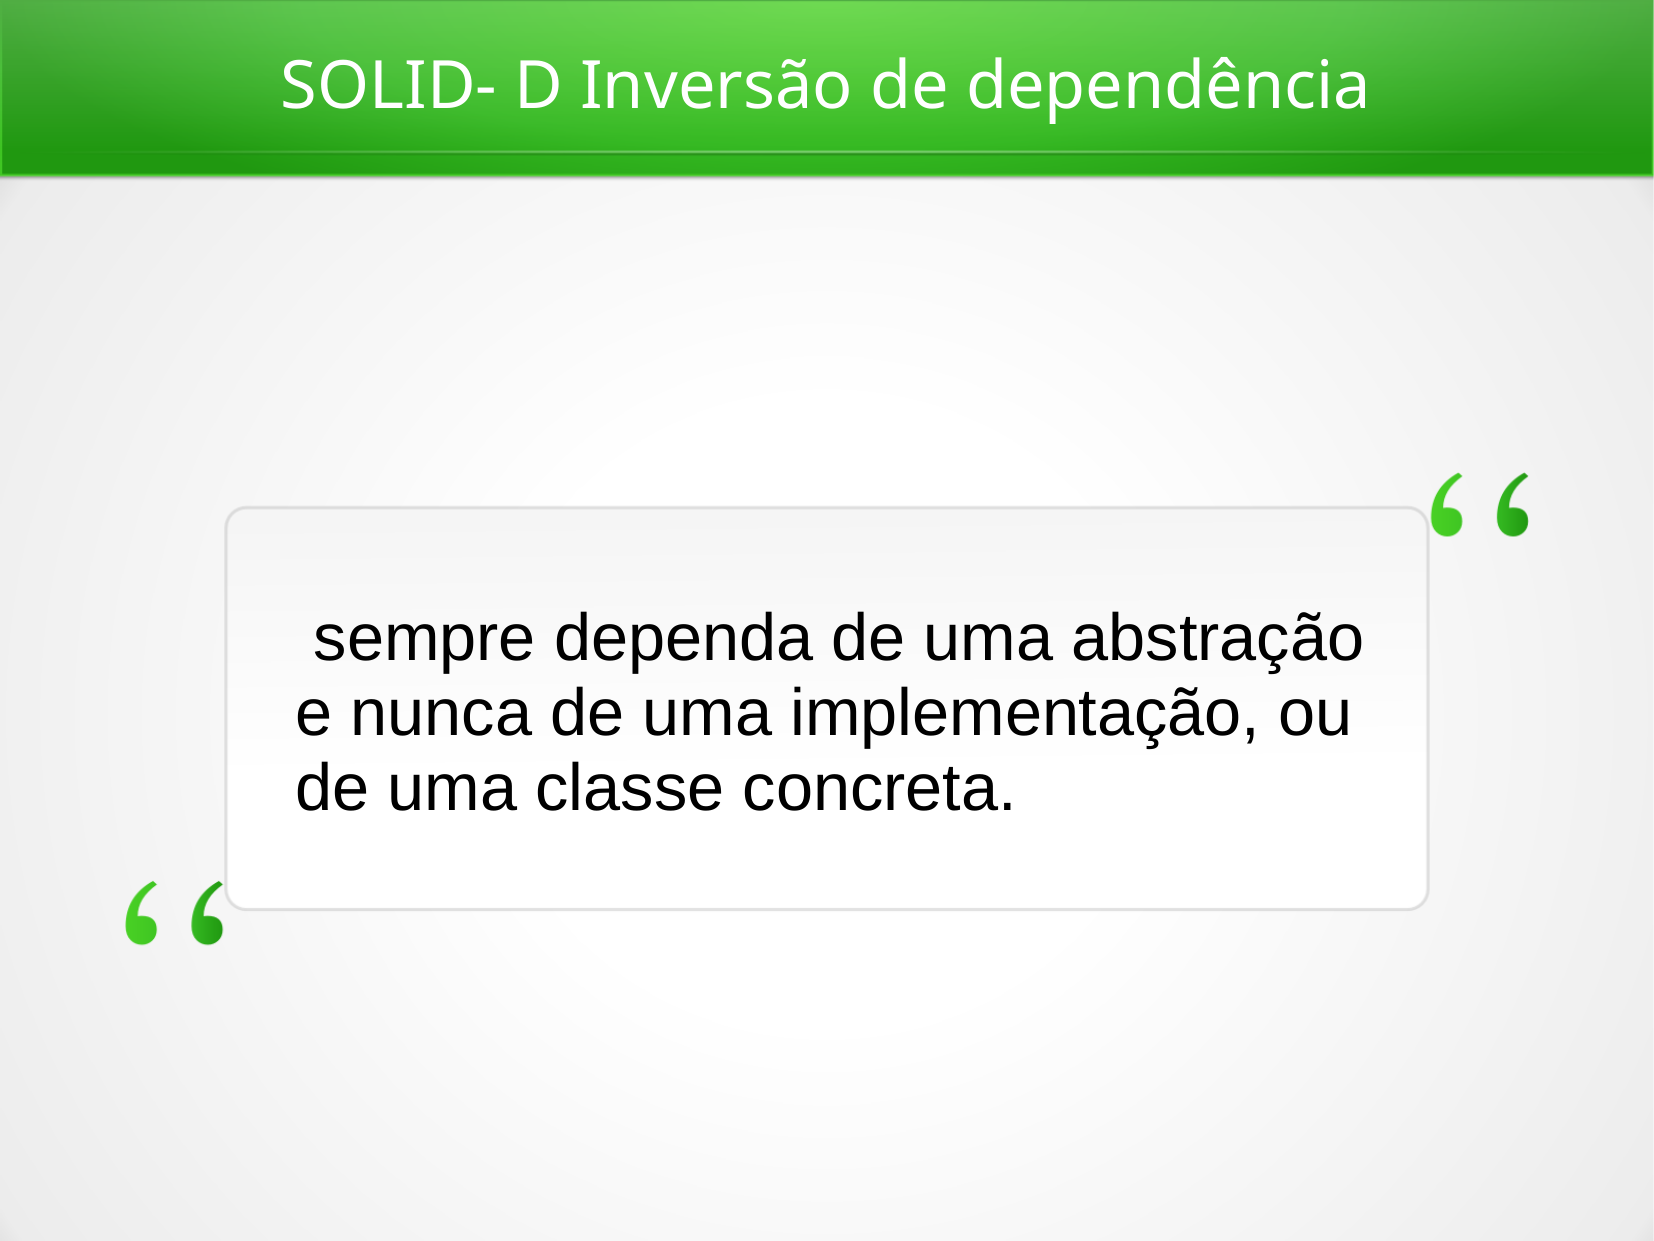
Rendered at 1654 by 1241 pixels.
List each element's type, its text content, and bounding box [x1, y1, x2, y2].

title SOLID- D Inversão de dependência [82, 11, 1571, 154]
list sempre dependa de uma abstração e nunca de uma implementação, ou de uma classe concreta. [224, 496, 1406, 910]
picture [0, 0, 1654, 1241]
